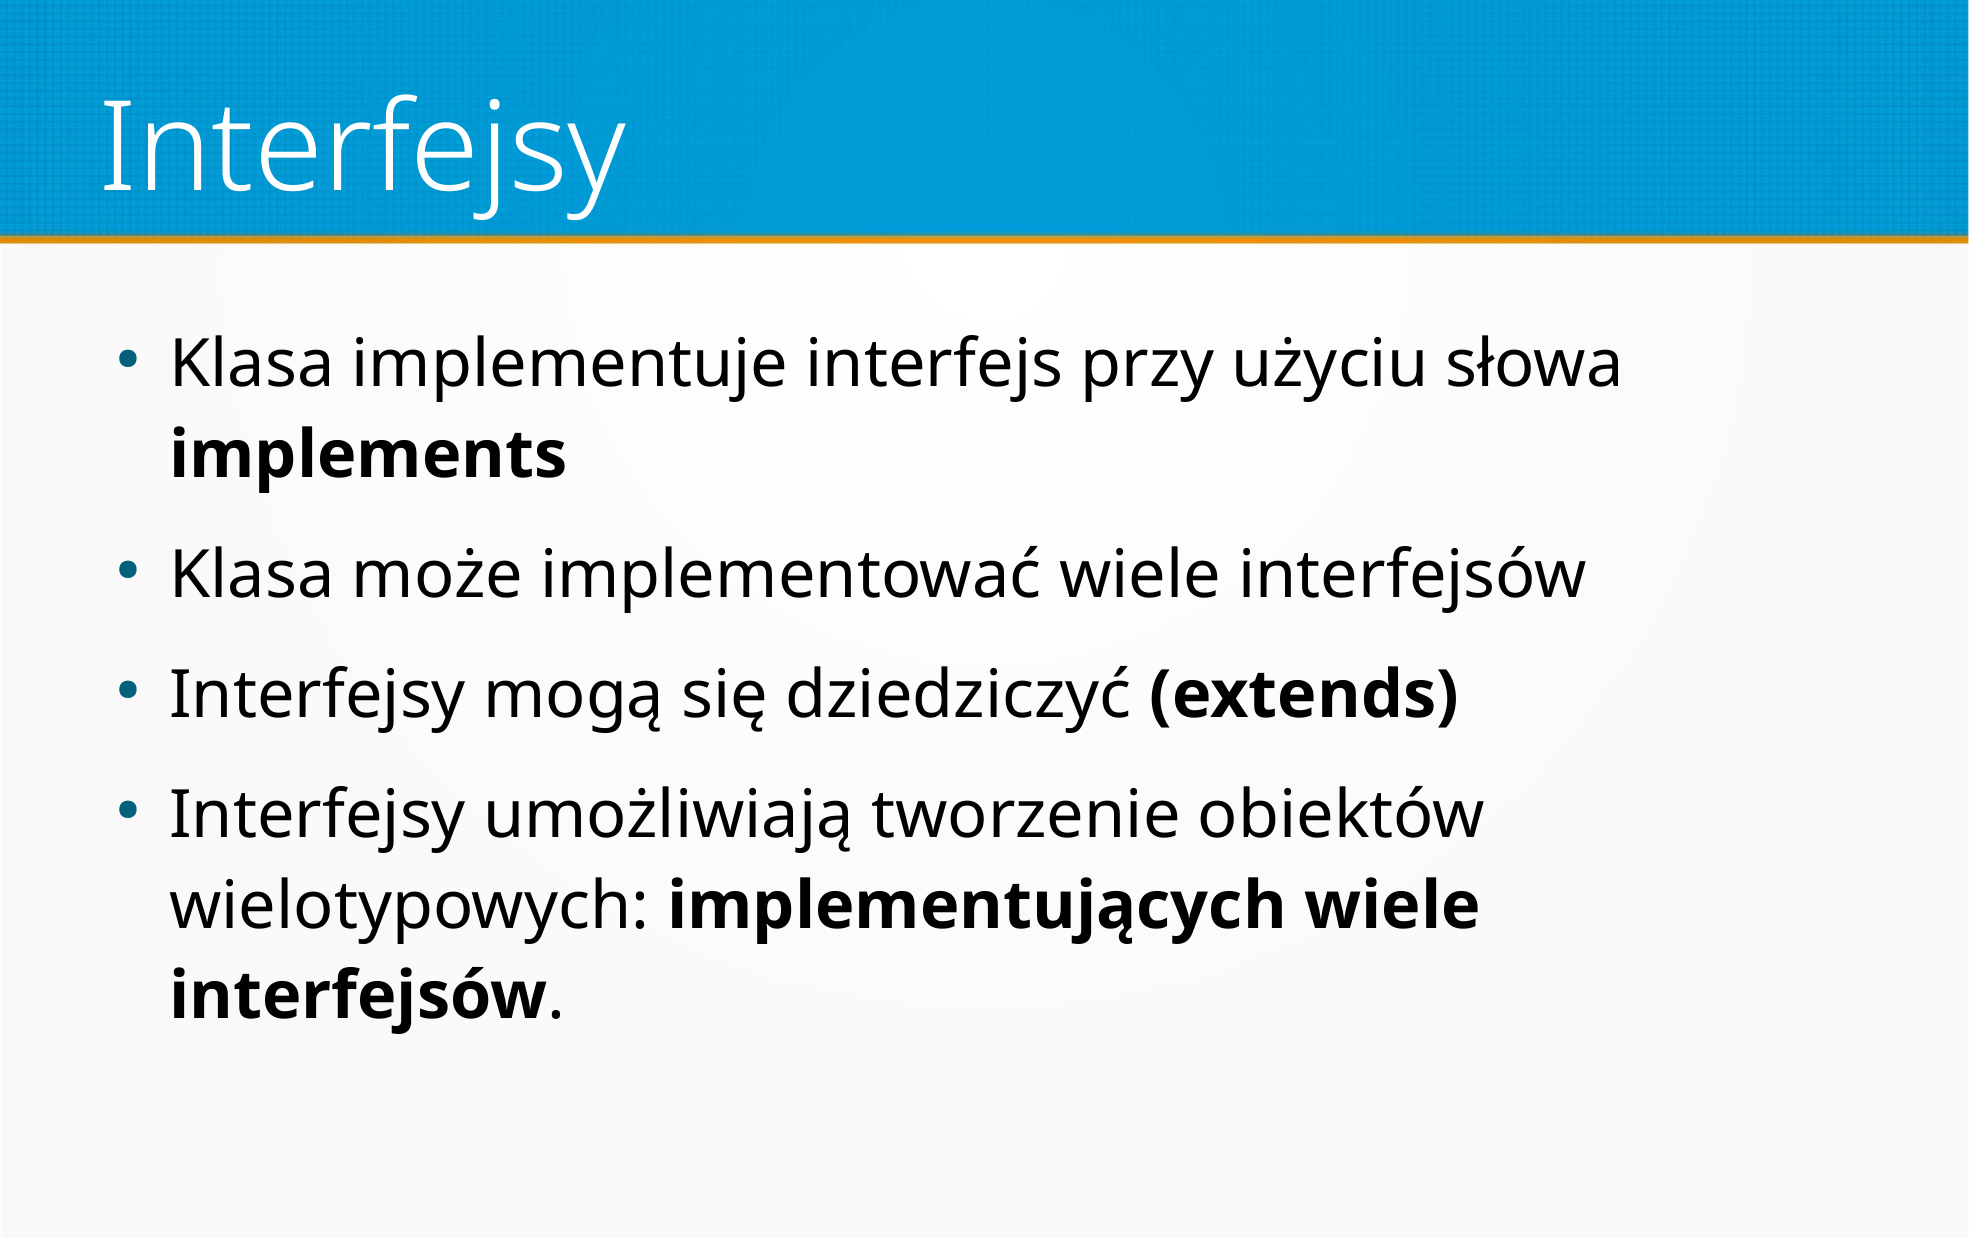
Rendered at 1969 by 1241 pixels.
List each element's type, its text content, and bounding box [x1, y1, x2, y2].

title Interfejsy [98, 19, 1870, 227]
picture [0, 233, 1969, 1241]
list Klasa implementuje interfejs przy użyciu słowa implements Klasa może implementować wiele interfejsów Interfejsy mogą się dziedziczyć (extends) Interfejsy umożliwiają tworzenie obiektów wielotypowych: implementujących wiele interfejsów. [98, 315, 1861, 1081]
